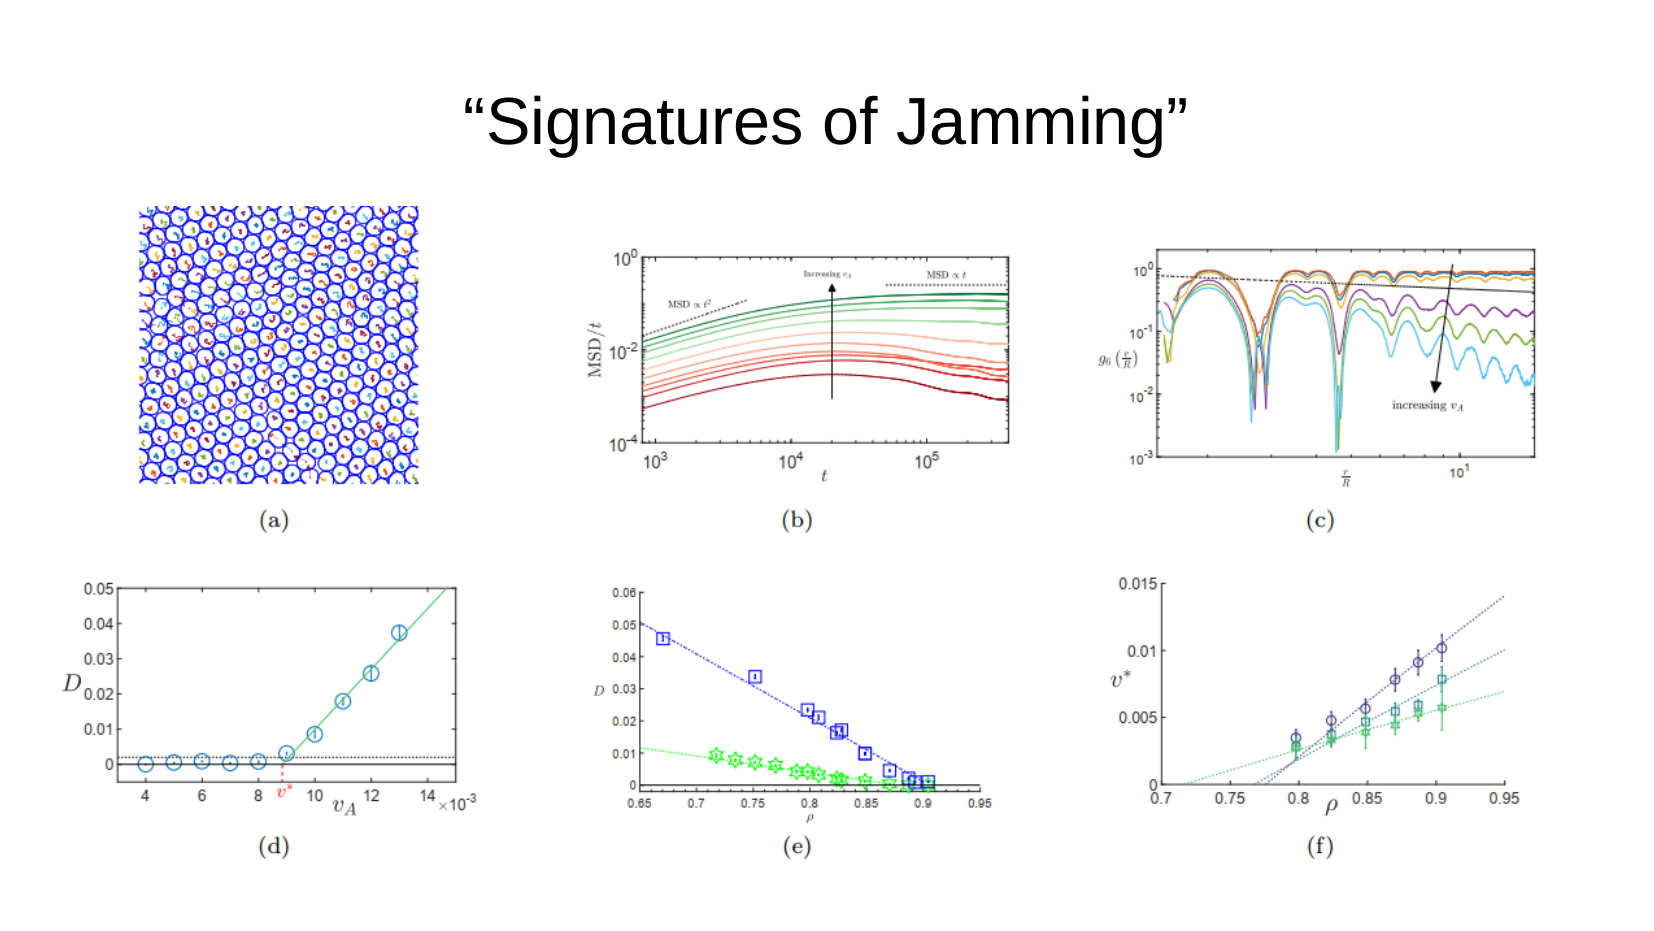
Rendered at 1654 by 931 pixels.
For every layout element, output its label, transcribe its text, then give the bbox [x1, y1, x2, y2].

picture [59, 206, 1543, 865]
title “Signatures of Jamming” [82, 37, 1571, 207]
